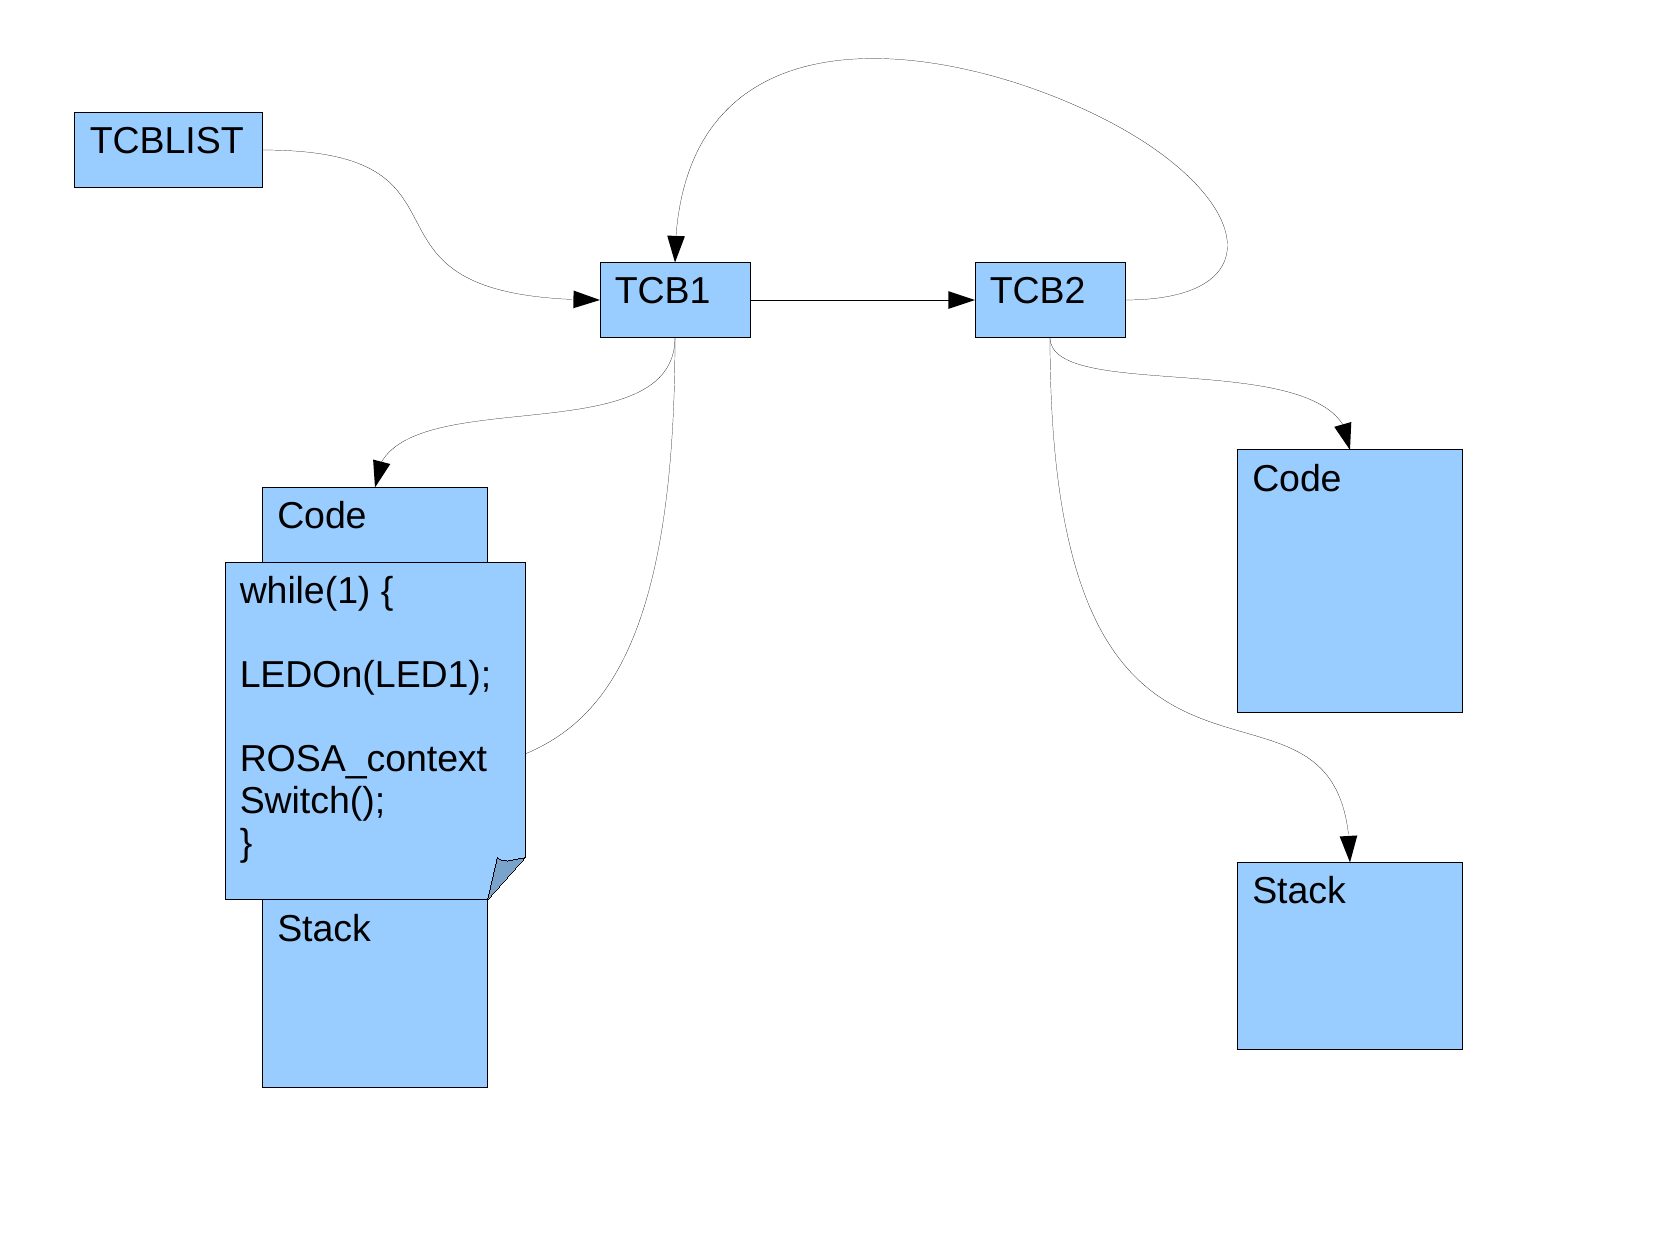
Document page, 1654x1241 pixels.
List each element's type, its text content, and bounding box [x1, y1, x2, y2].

text_box TCBLIST [74, 112, 263, 188]
text_box Stack [262, 900, 488, 1088]
text_box while(1) { LEDOn(LED1); ROSA_contextSwitch(); } [225, 562, 526, 900]
text_box TCB1 [600, 262, 751, 338]
text_box Stack [1237, 862, 1463, 1050]
text_box Code [1237, 449, 1463, 713]
text_box TCB2 [975, 262, 1126, 338]
text_box Code [262, 487, 488, 562]
